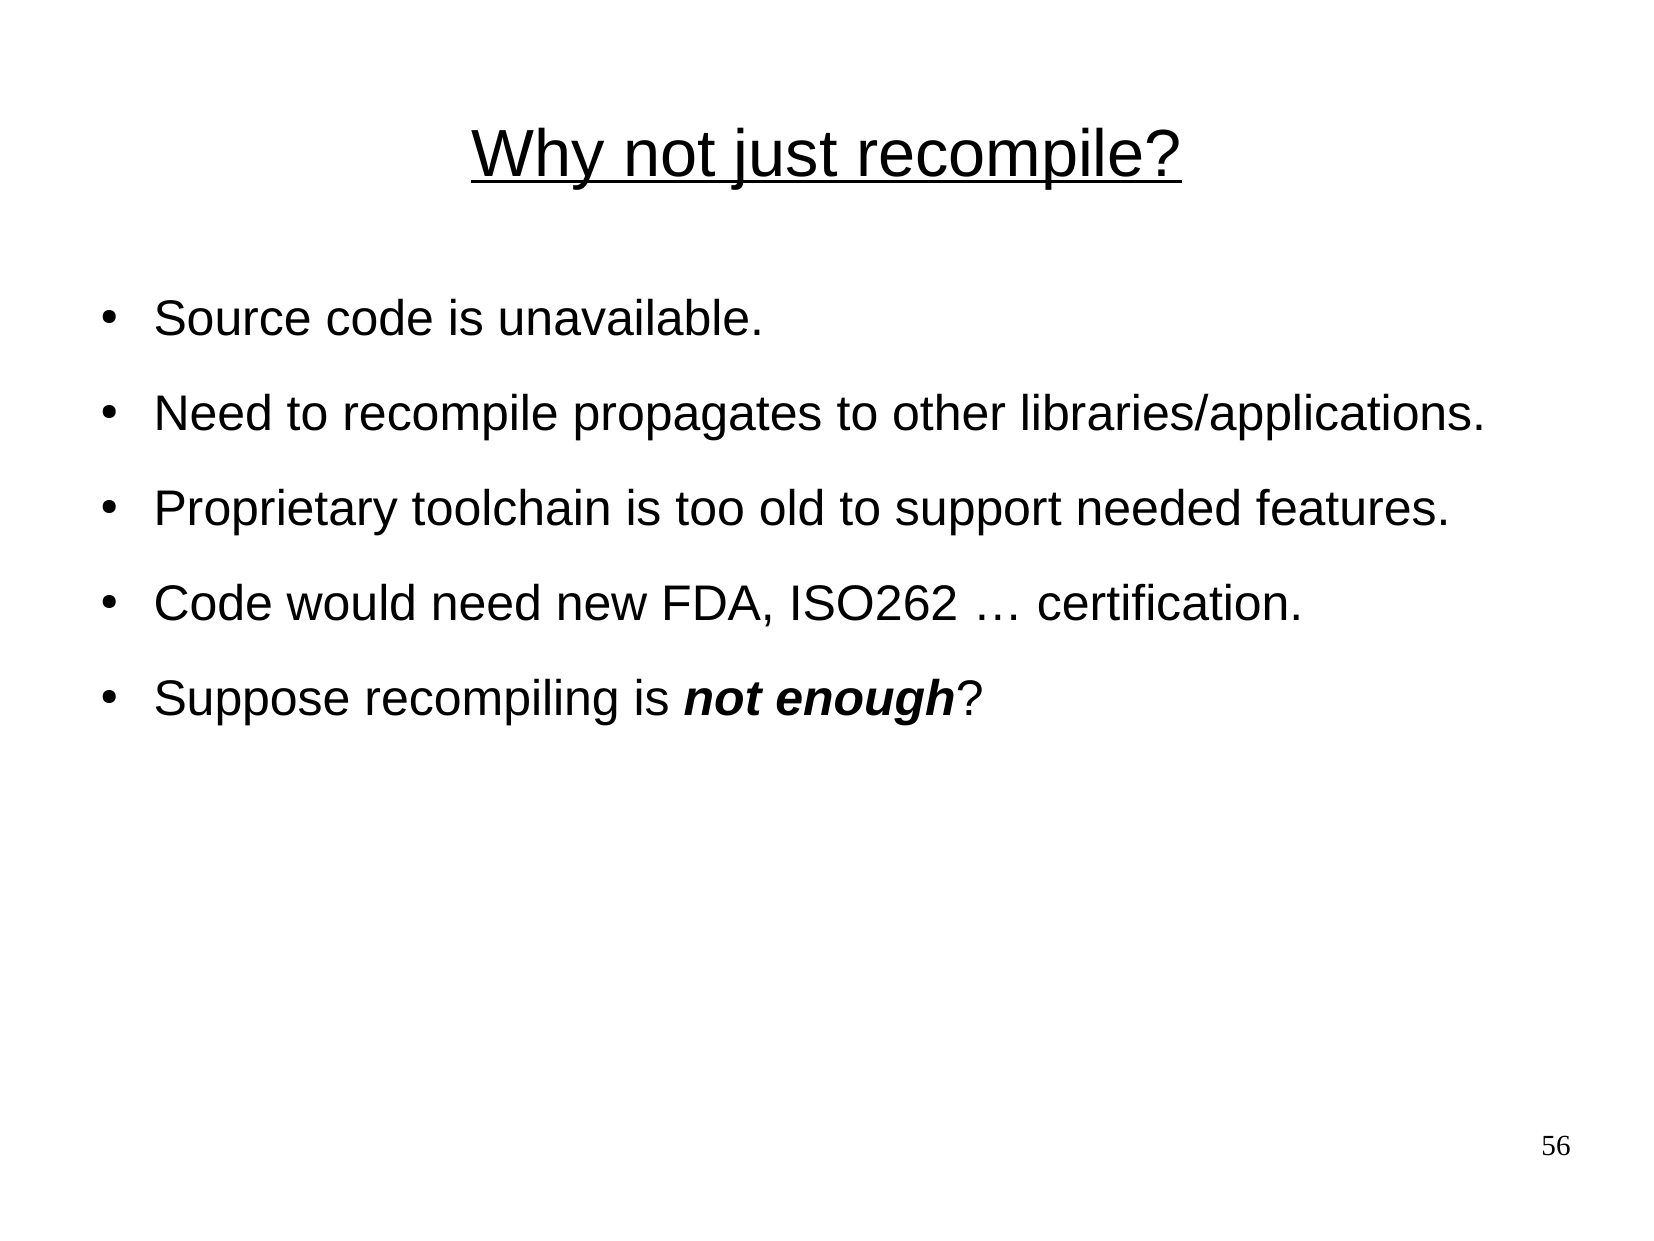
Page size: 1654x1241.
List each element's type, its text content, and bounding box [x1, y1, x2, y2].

list Source code is unavailable. Need to recompile propagates to other libraries/applications. Proprietary toolchain is too old to support needed features. Code would need new FDA, ISO262 … certification. Suppose recompiling is not enough? [82, 290, 1571, 1010]
title Why not just recompile? [82, 49, 1571, 257]
